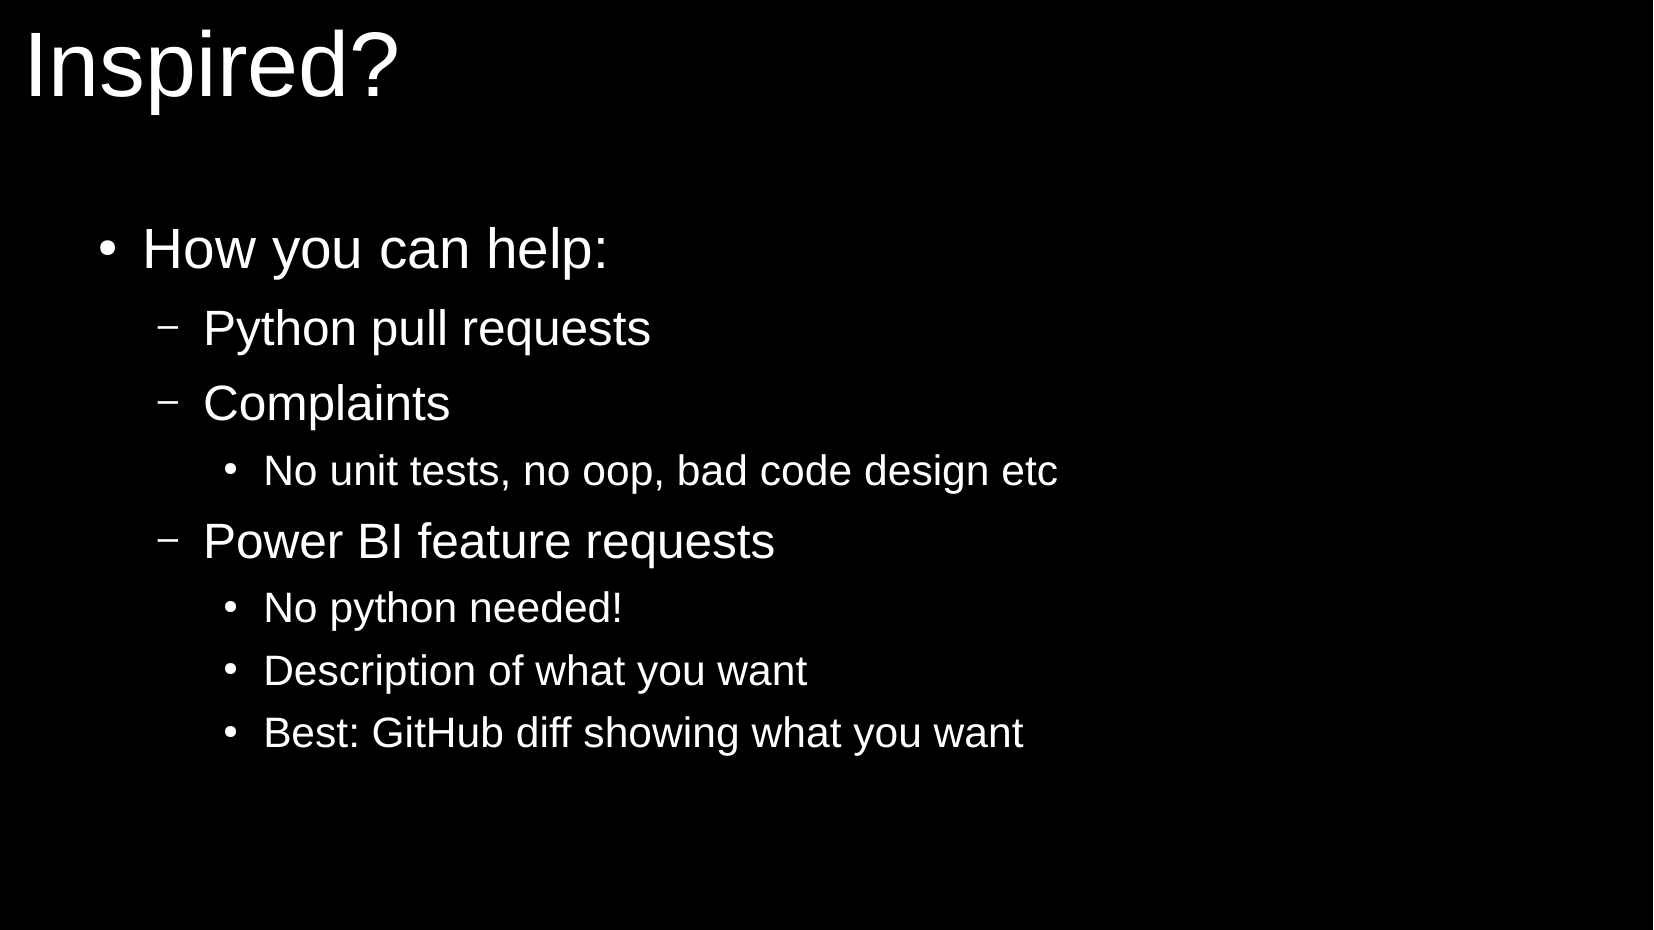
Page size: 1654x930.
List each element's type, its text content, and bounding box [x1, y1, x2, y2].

title Inspired? [23, 11, 1588, 119]
list How you can help: Python pull requests Complaints No unit tests, no oop, bad code design etc Power BI feature requests No python needed! Description of what you want Best: GitHub diff showing what you want [82, 217, 1571, 757]
